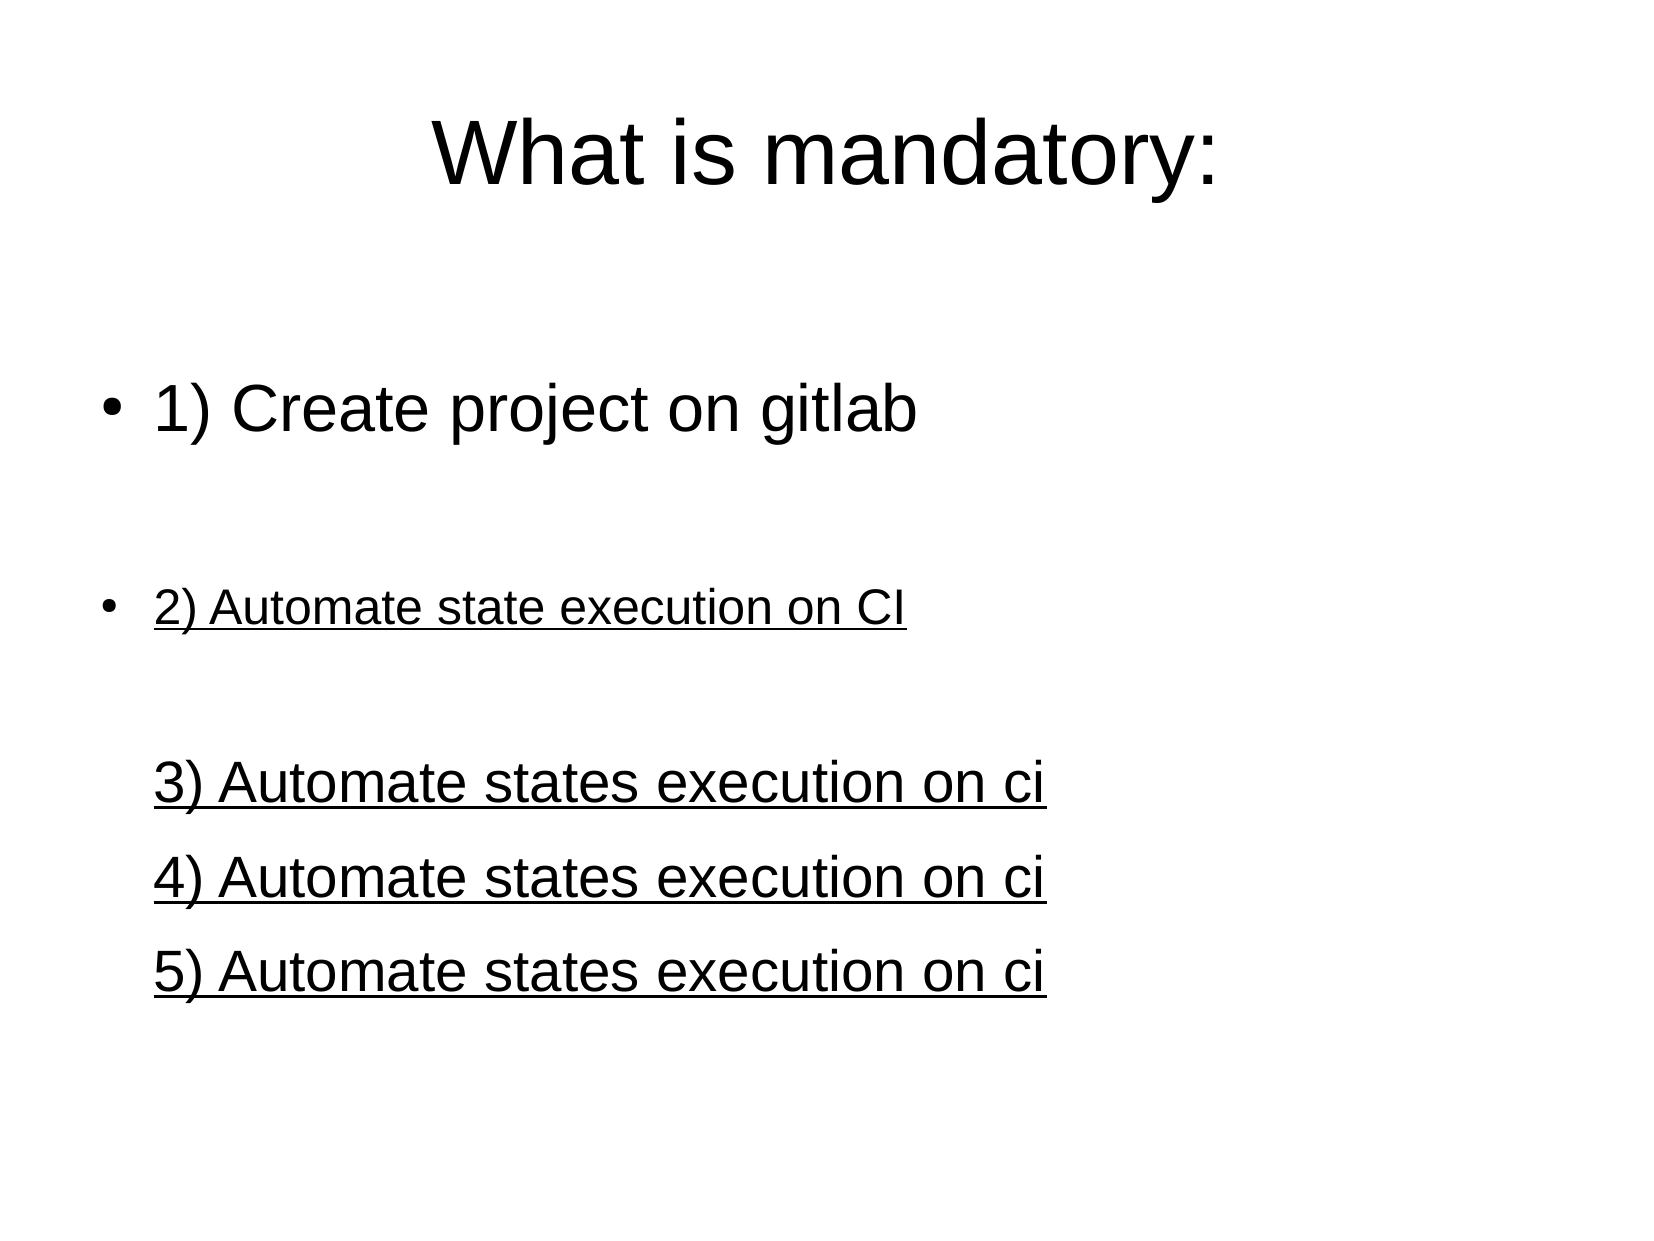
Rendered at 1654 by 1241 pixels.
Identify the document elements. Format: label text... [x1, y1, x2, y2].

list 1) Create project on gitlab 2) Automate state execution on CI 3) Automate states execution on ci 4) Automate states execution on ci 5) Automate states execution on ci [82, 290, 1571, 1010]
title What is mandatory: [82, 49, 1571, 257]
